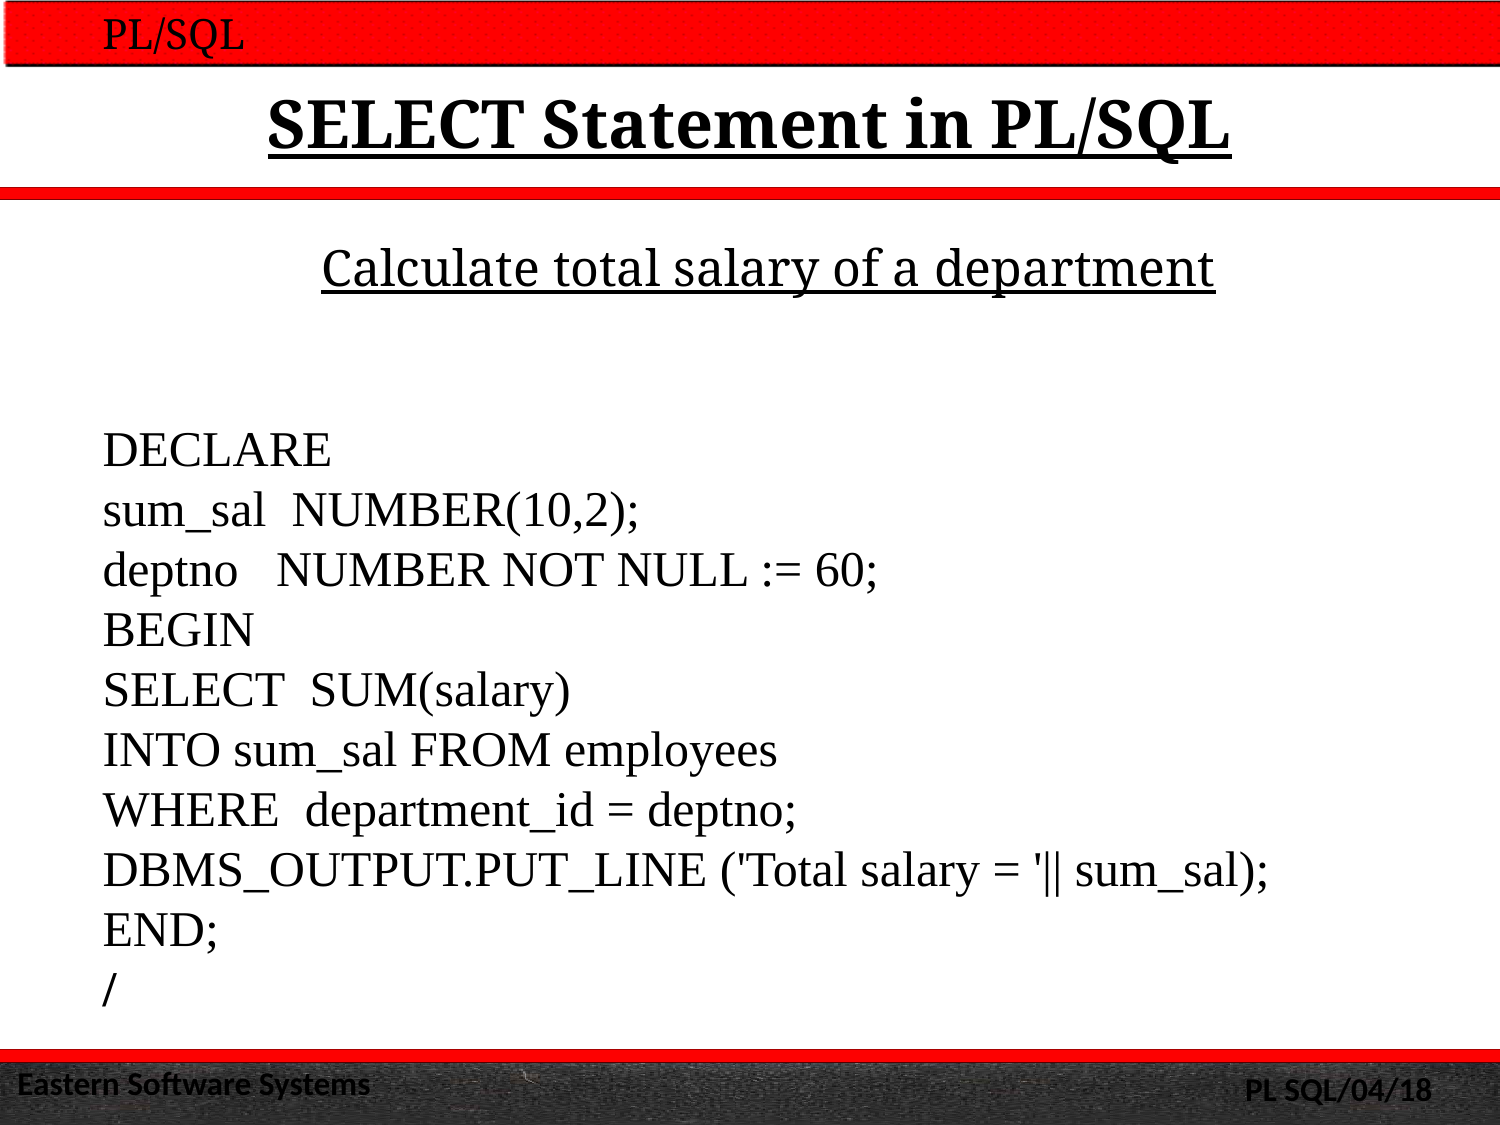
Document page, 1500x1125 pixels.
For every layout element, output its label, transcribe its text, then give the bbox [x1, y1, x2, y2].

text_box PL SQL/04/18 [480, 1060, 1500, 1125]
text_box Eastern Software Systems [2, 1054, 394, 1110]
picture [0, 187, 1500, 200]
picture [0, 0, 1500, 69]
text_box SELECT Statement in PL/SQL [0, 74, 1500, 170]
picture [0, 1049, 1500, 1125]
text_box Calculate total salary of a department DECLARE sum_sal NUMBER(10,2); deptno NUMBER NOT NULL := 60; BEGIN SELECT SUM(salary) INTO sum_sal FROM employees WHERE department_id = deptno; DBMS_OUTPUT.PUT_LINE ('Total salary = '|| sum_sal); END; / [87, 228, 1450, 1024]
text_box PL/SQL [87, 0, 288, 65]
